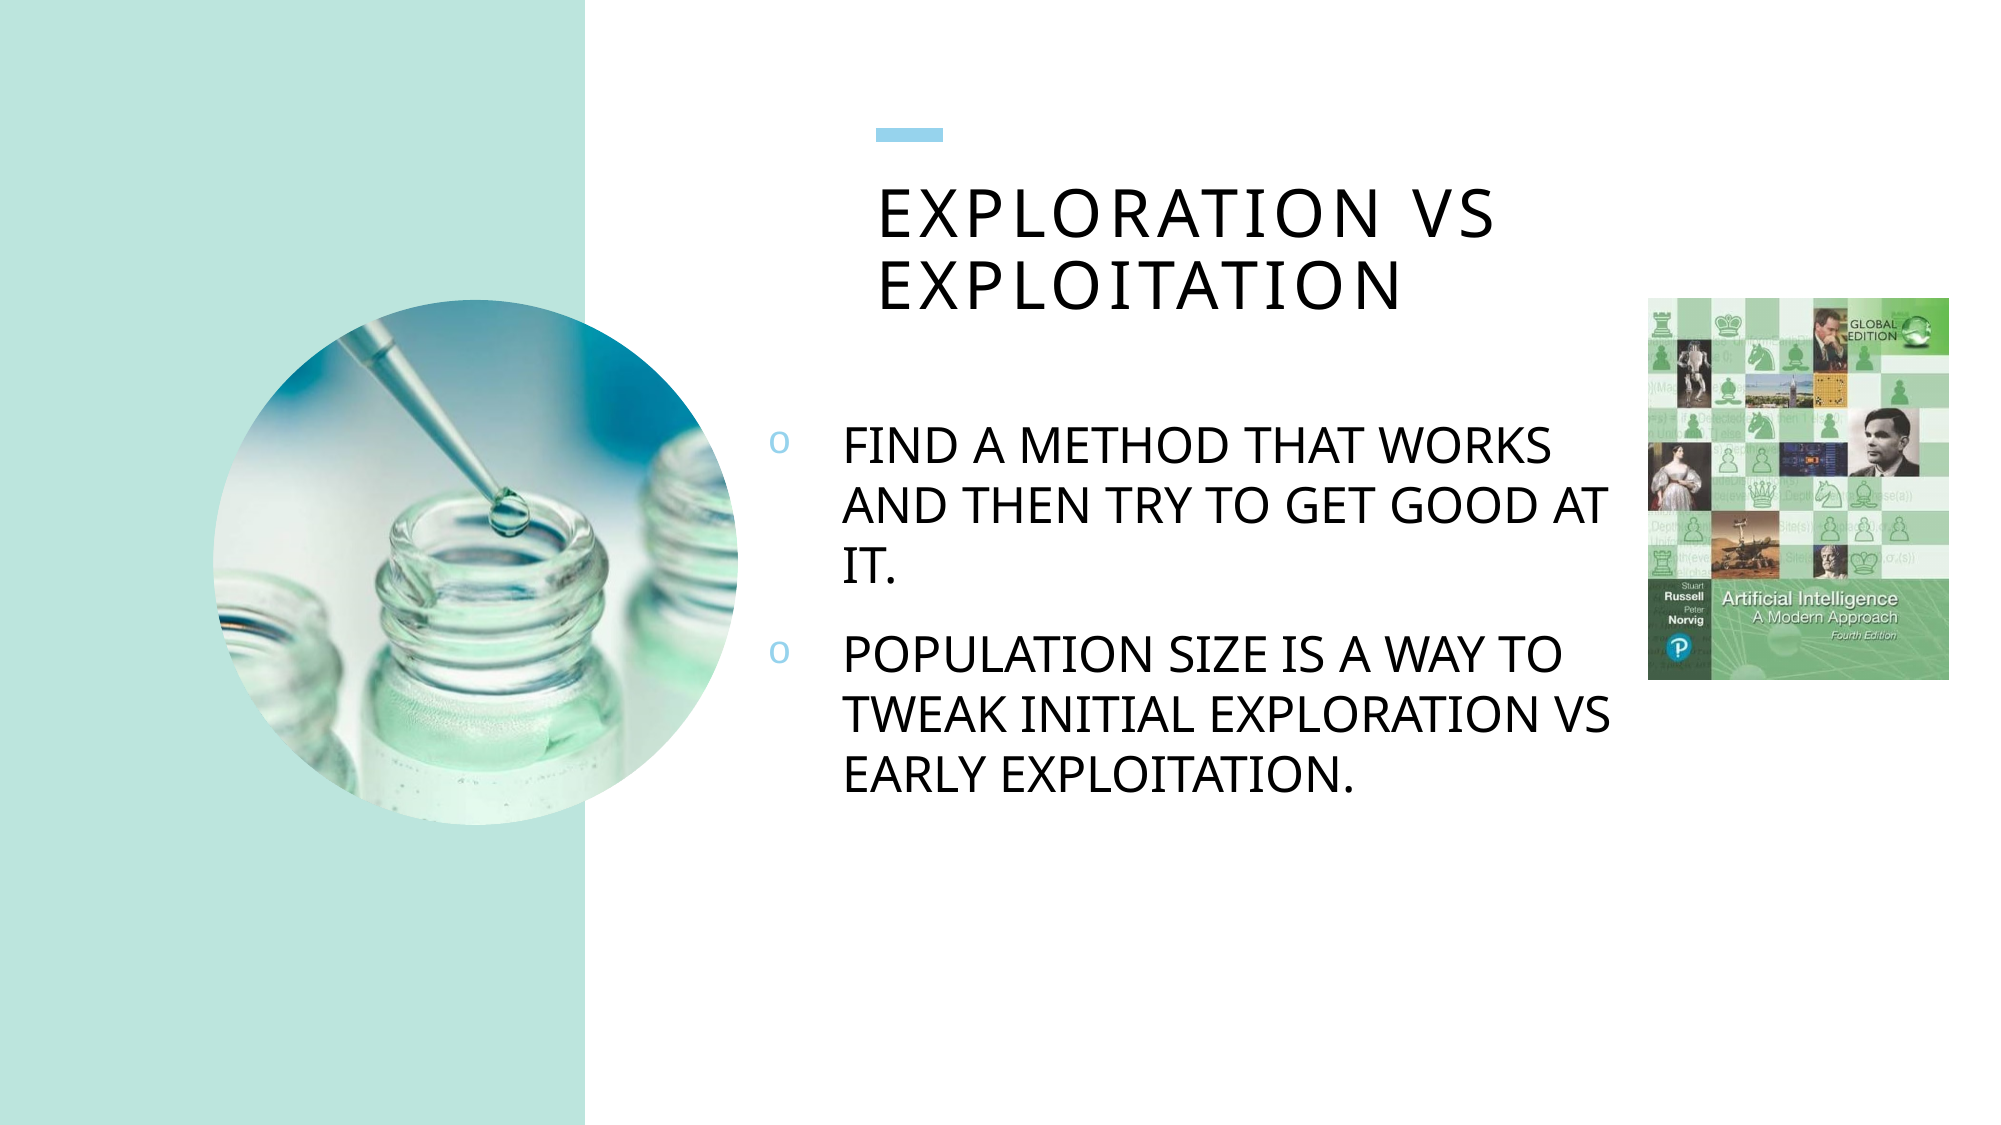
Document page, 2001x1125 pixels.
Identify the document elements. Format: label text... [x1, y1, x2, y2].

text_box [212, 299, 738, 825]
picture [1648, 298, 1949, 680]
list Find a method that works and then try to get good at it. Population size is a way to tweak initial exploration vs early exploitation. [767, 413, 1625, 864]
title Exploration VS exploitation [876, 179, 1896, 480]
